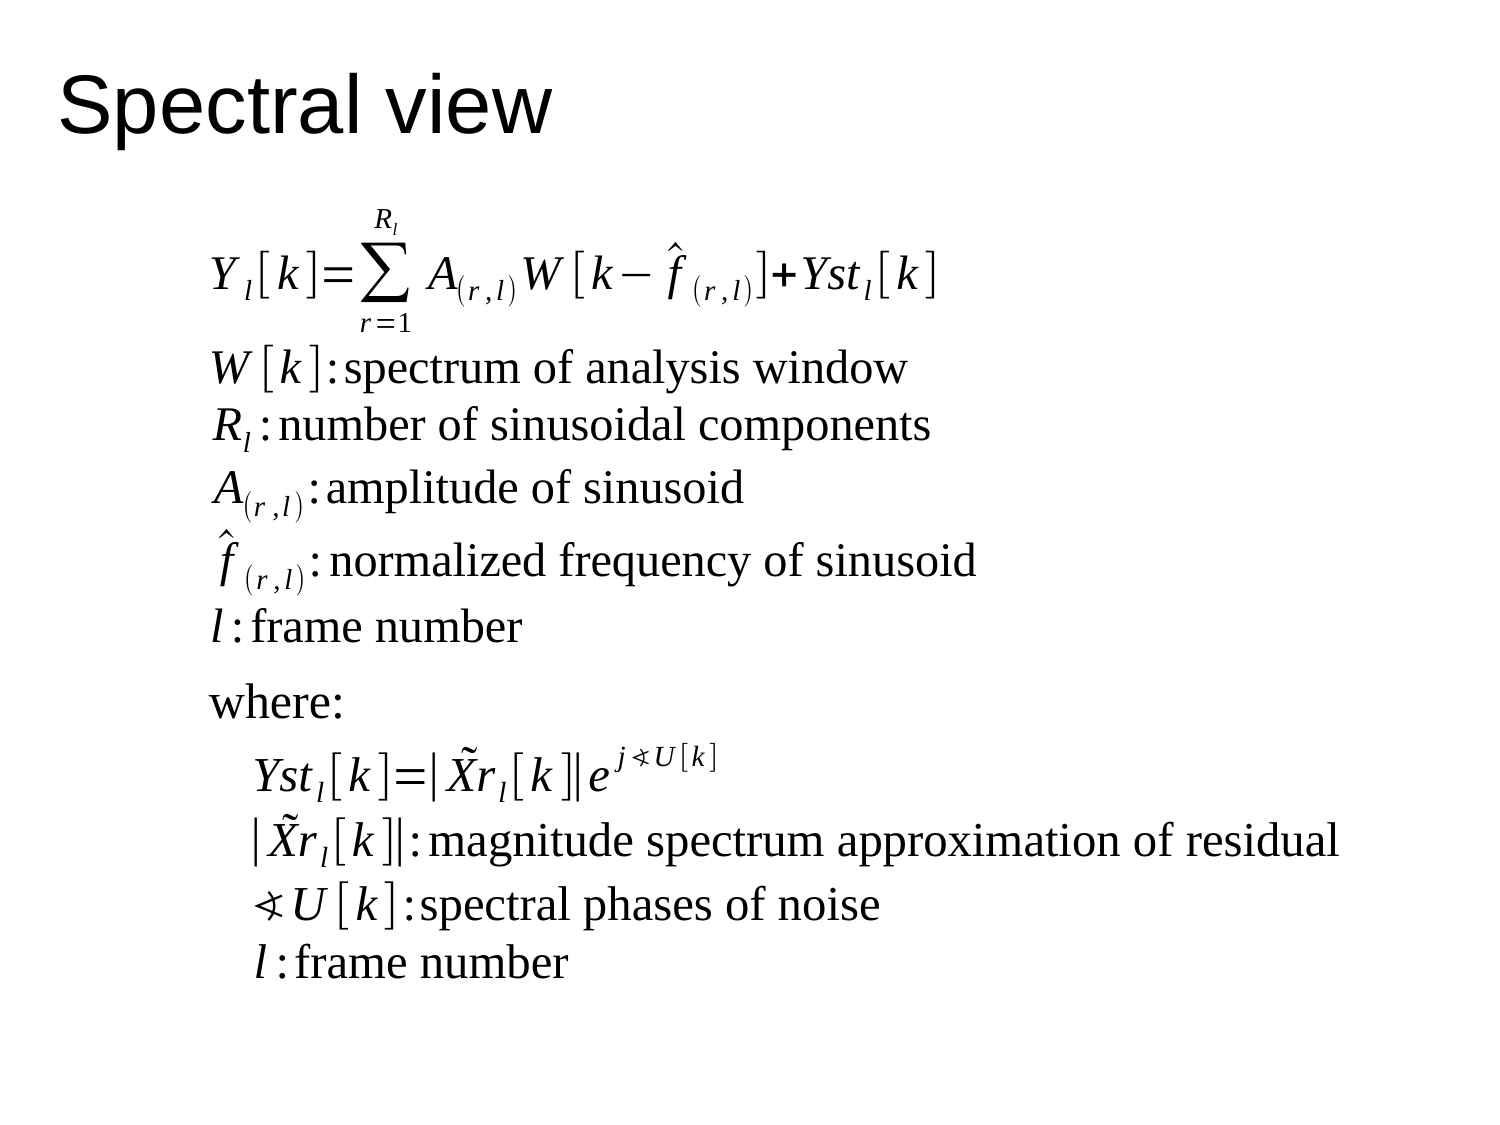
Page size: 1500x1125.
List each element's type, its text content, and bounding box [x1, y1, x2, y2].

title Spectral view [57, 19, 1282, 190]
text_box where: [194, 663, 360, 738]
chart [204, 202, 986, 710]
chart [241, 740, 1348, 1046]
